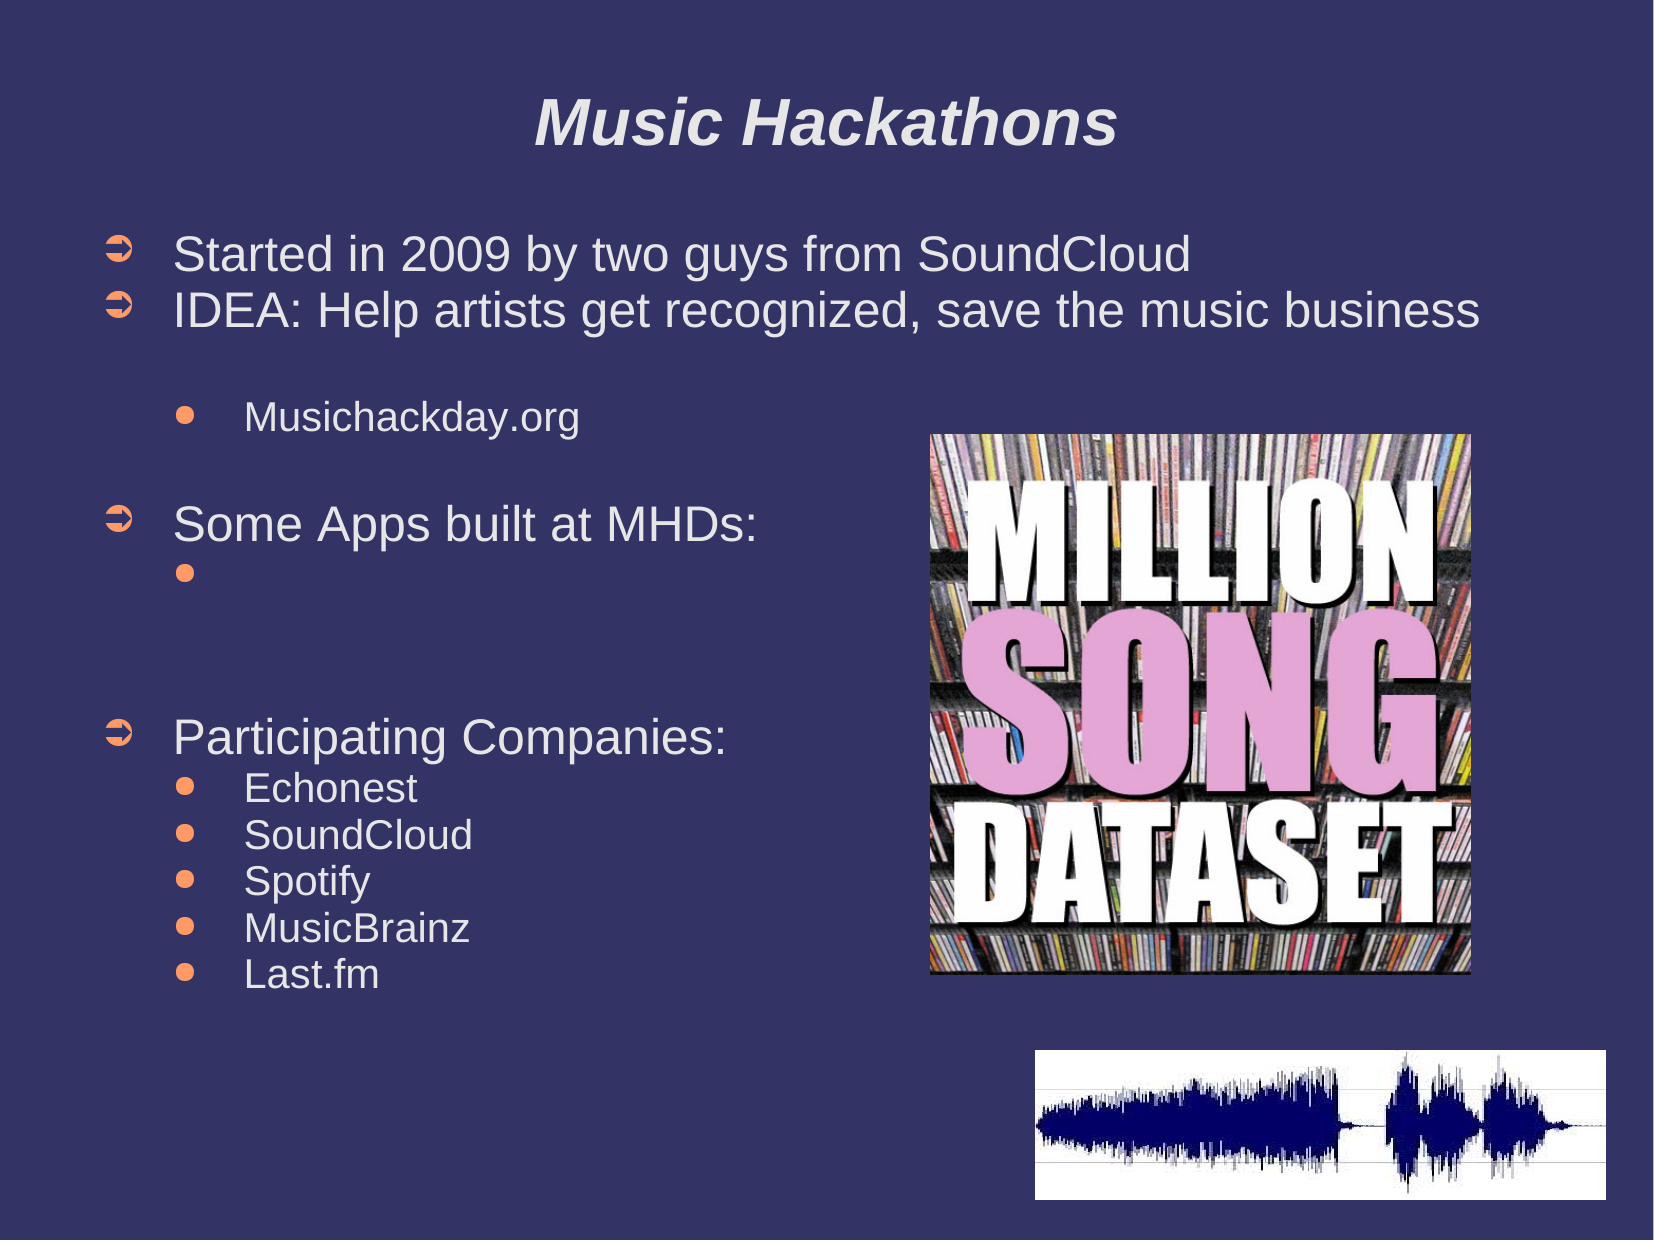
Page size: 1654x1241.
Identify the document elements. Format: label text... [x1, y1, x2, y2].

list Started in 2009 by two guys from SoundCloud IDEA: Help artists get recognized, save the music business Musichackday.org Some Apps built at MHDs: Participating Companies: Echonest SoundCloud Spotify MusicBrainz Last.fm [90, 226, 1570, 998]
picture [1035, 1050, 1606, 1200]
picture [930, 434, 1471, 976]
title Music Hackathons [121, 19, 1534, 226]
